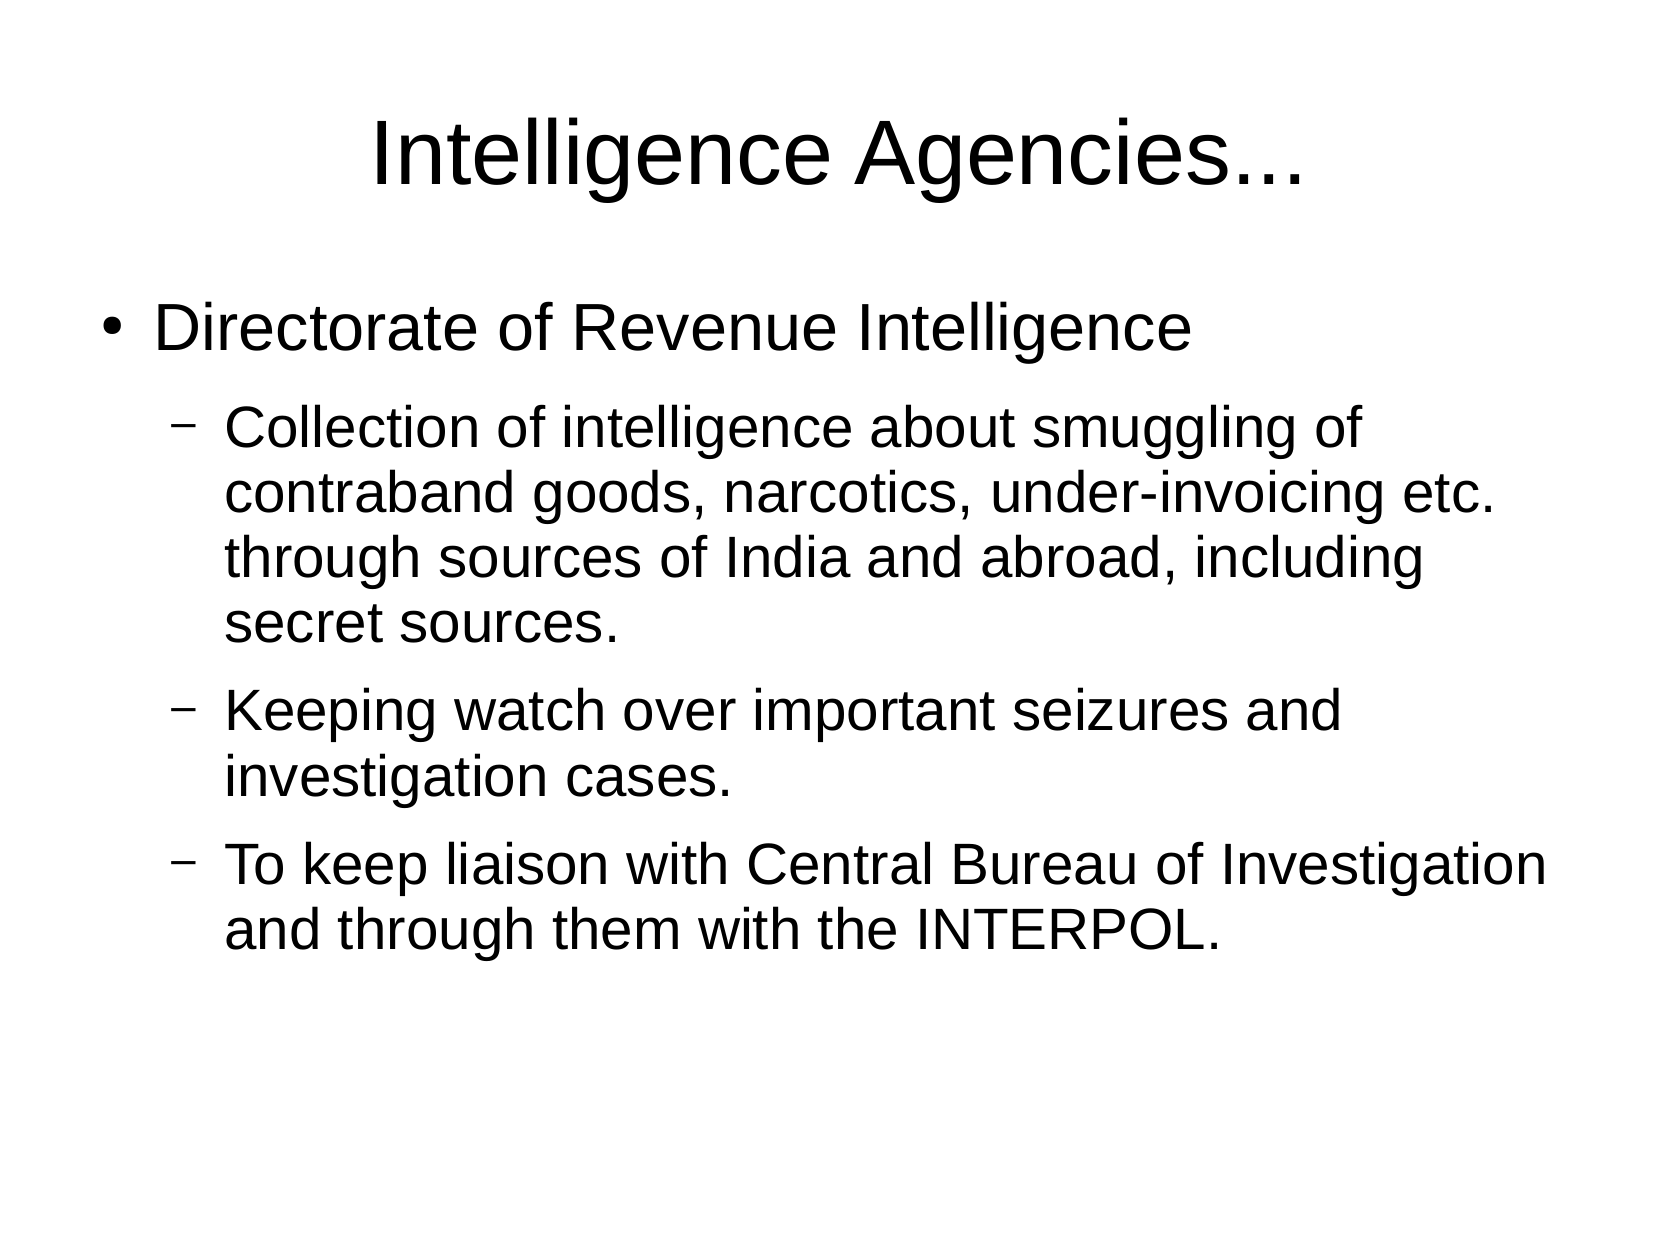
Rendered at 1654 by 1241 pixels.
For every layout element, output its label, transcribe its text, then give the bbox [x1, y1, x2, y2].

list Directorate of Revenue Intelligence Collection of intelligence about smuggling of contraband goods, narcotics, under-invoicing etc. through sources of India and abroad, including secret sources. Keeping watch over important seizures and investigation cases. To keep liaison with Central Bureau of Investigation and through them with the INTERPOL. [82, 290, 1571, 1010]
title Intelligence Agencies... [82, 49, 1571, 257]
